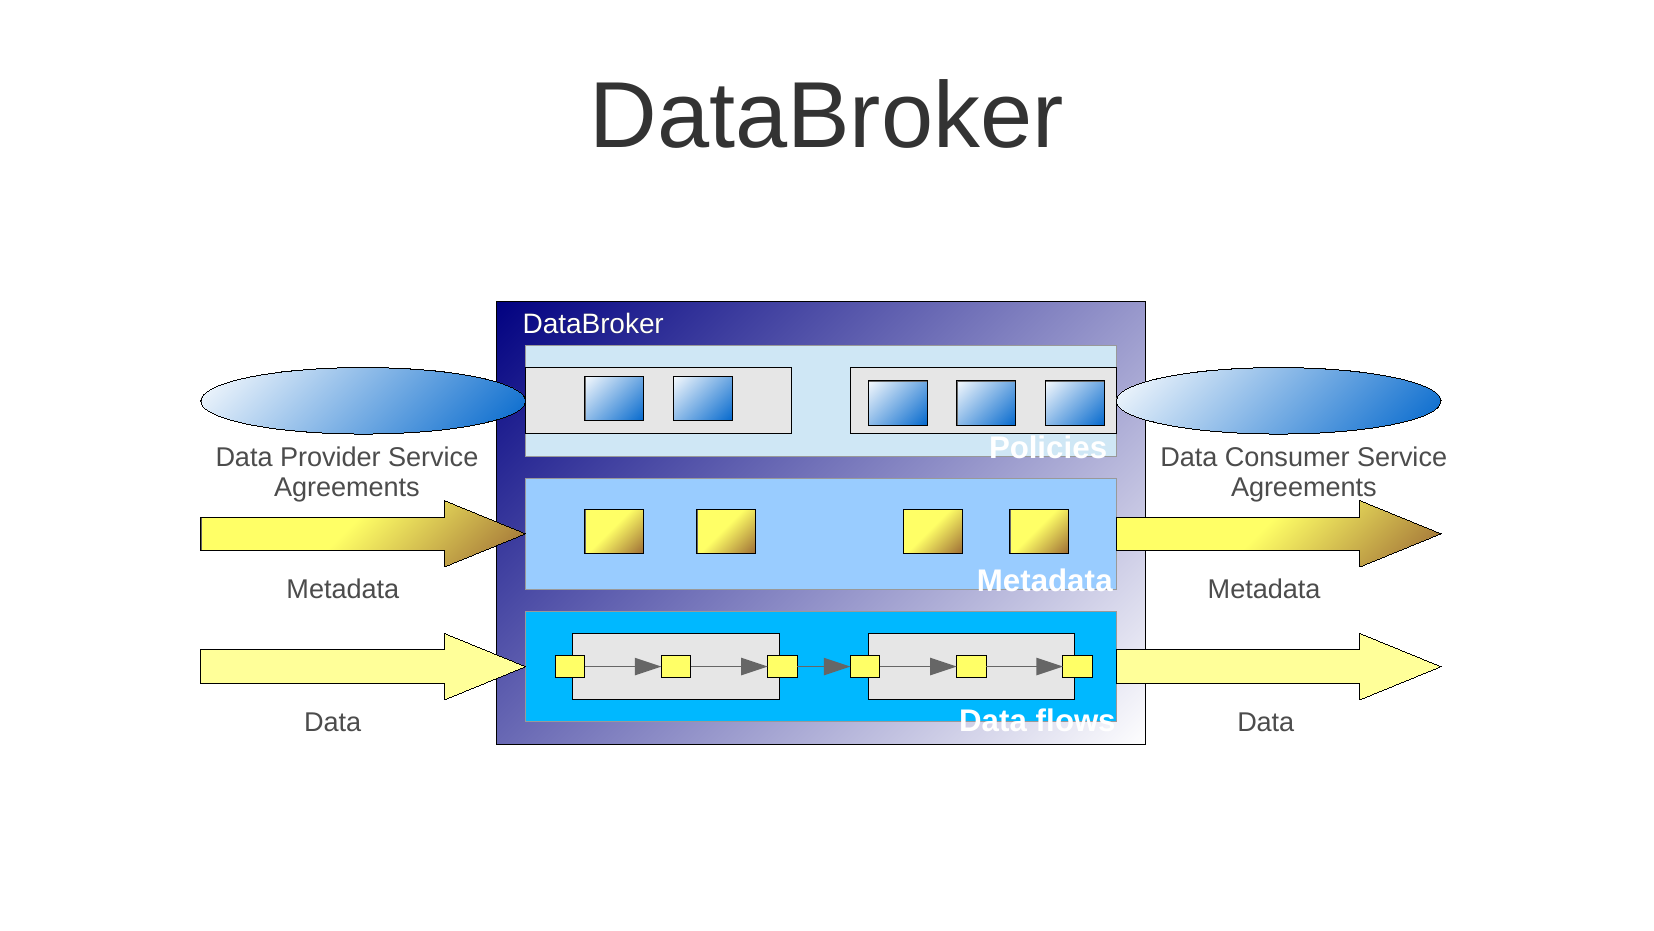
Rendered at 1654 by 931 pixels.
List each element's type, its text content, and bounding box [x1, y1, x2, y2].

text_box Data [1222, 699, 1371, 745]
text_box Data Provider Service Agreements [200, 434, 497, 509]
text_box [200, 301, 1442, 745]
text_box Data Consumer Service Agreements [1145, 434, 1471, 513]
text_box Metadata [962, 556, 1128, 606]
text_box Metadata [271, 566, 420, 612]
text_box Metadata [1192, 566, 1341, 612]
text_box Policies [974, 422, 1123, 472]
text_box Data flows [944, 695, 1132, 745]
text_box DataBroker [507, 301, 727, 348]
text_box Data [289, 699, 438, 745]
title DataBroker [82, 37, 1571, 193]
